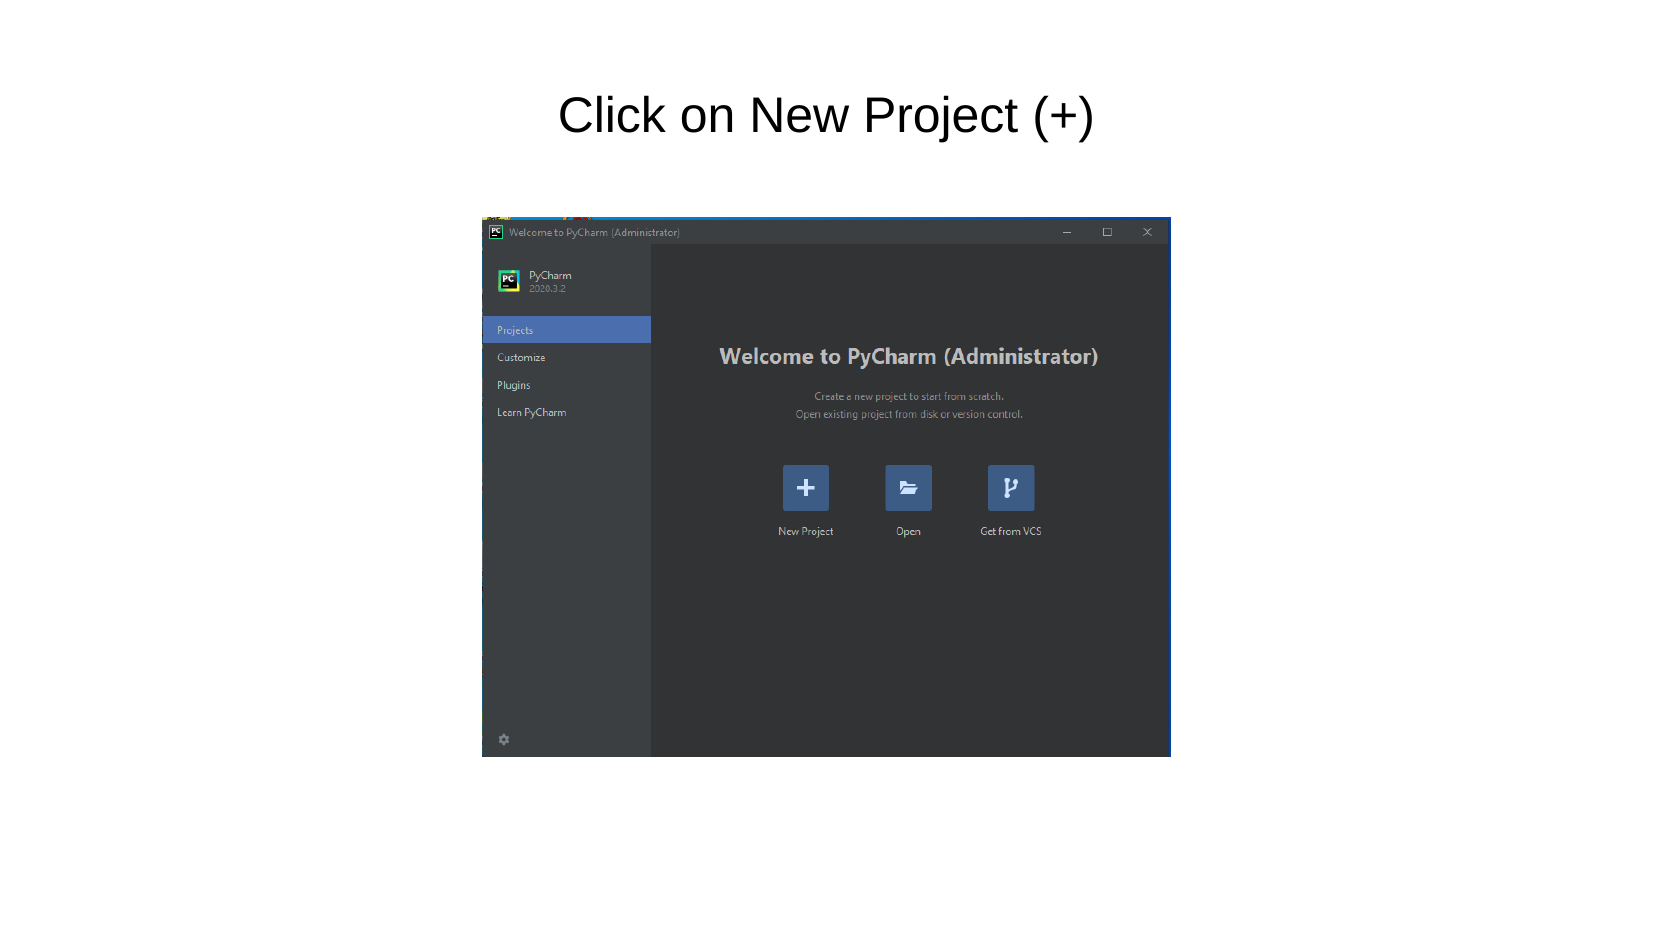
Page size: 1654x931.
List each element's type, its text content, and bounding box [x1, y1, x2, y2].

title Click on New Project (+) [82, 37, 1571, 193]
picture [482, 217, 1171, 758]
